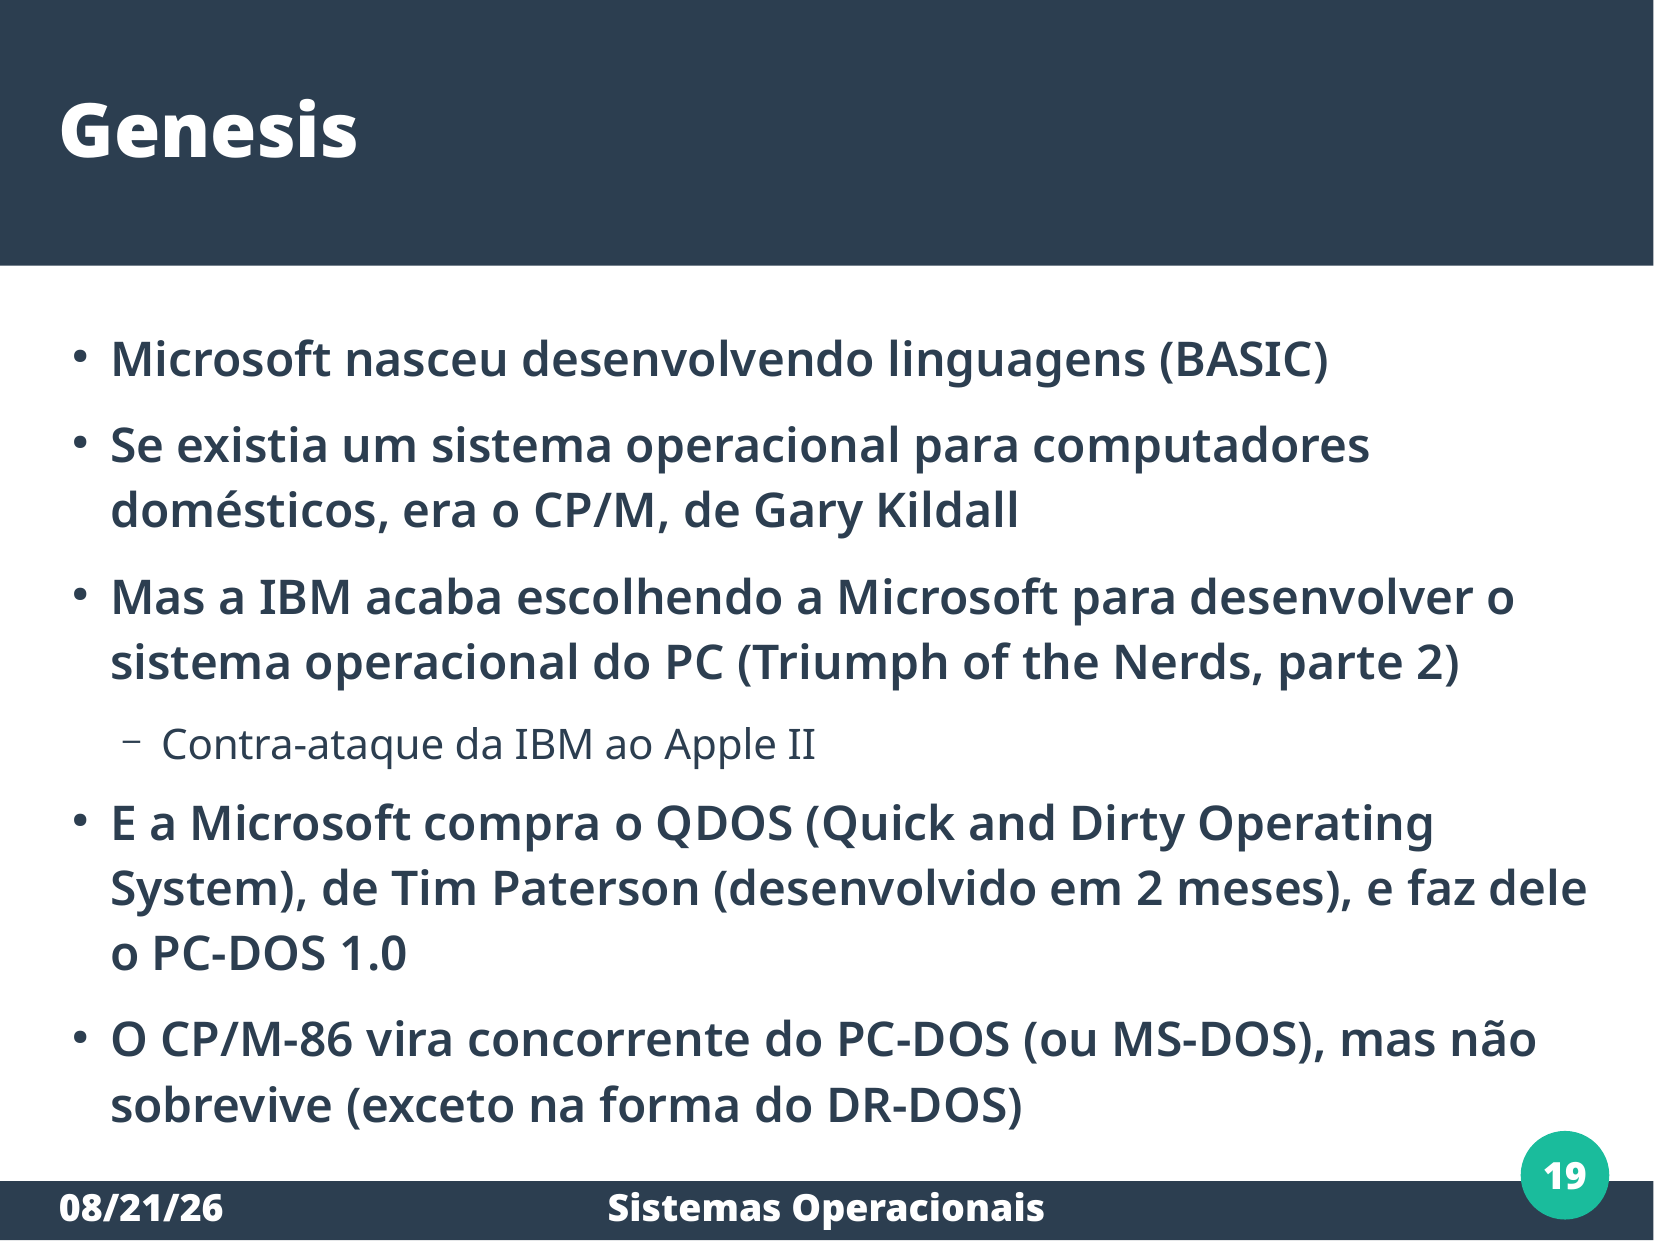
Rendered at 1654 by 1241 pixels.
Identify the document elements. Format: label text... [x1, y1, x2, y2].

list Microsoft nasceu desenvolvendo linguagens (BASIC) Se existia um sistema operacional para computadores domésticos, era o CP/M, de Gary Kildall Mas a IBM acaba escolhendo a Microsoft para desenvolver o sistema operacional do PC (Triumph of the Nerds, parte 2) Contra-ataque da IBM ao Apple II E a Microsoft compra o QDOS (Quick and Dirty Operating System), de Tim Paterson (desenvolvido em 2 meses), e faz dele o PC-DOS 1.0 O CP/M-86 vira concorrente do PC-DOS (ou MS-DOS), mas não sobrevive (exceto na forma do DR-DOS) [59, 324, 1595, 1152]
title Genesis [59, 49, 1595, 207]
